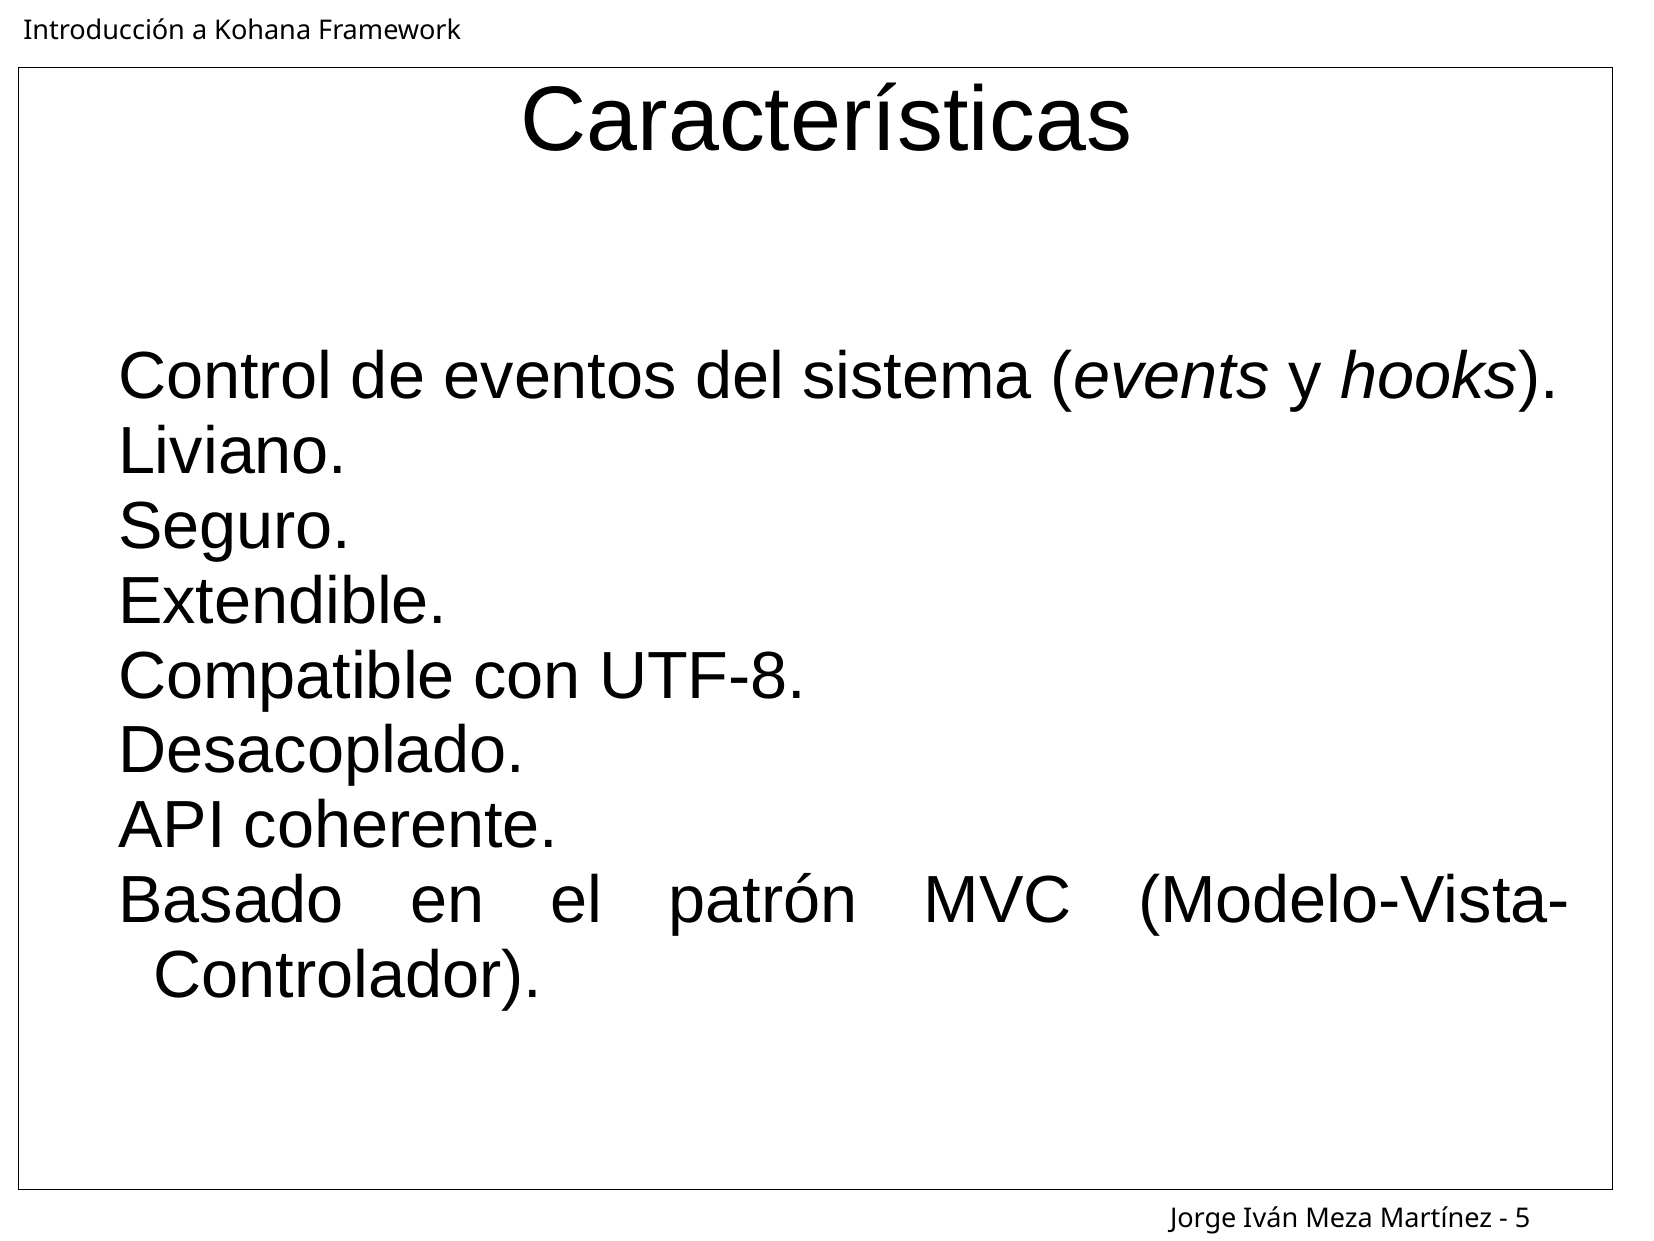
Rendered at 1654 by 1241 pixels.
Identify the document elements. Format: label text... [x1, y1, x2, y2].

subtitle Control de eventos del sistema (events y hooks). Liviano. Seguro. Extendible. Compatible con UTF-8. Desacoplado. API coherente. Basado en el patrón MVC (Modelo-Vista-Controlador). [82, 194, 1571, 1156]
title Características [82, 56, 1571, 181]
